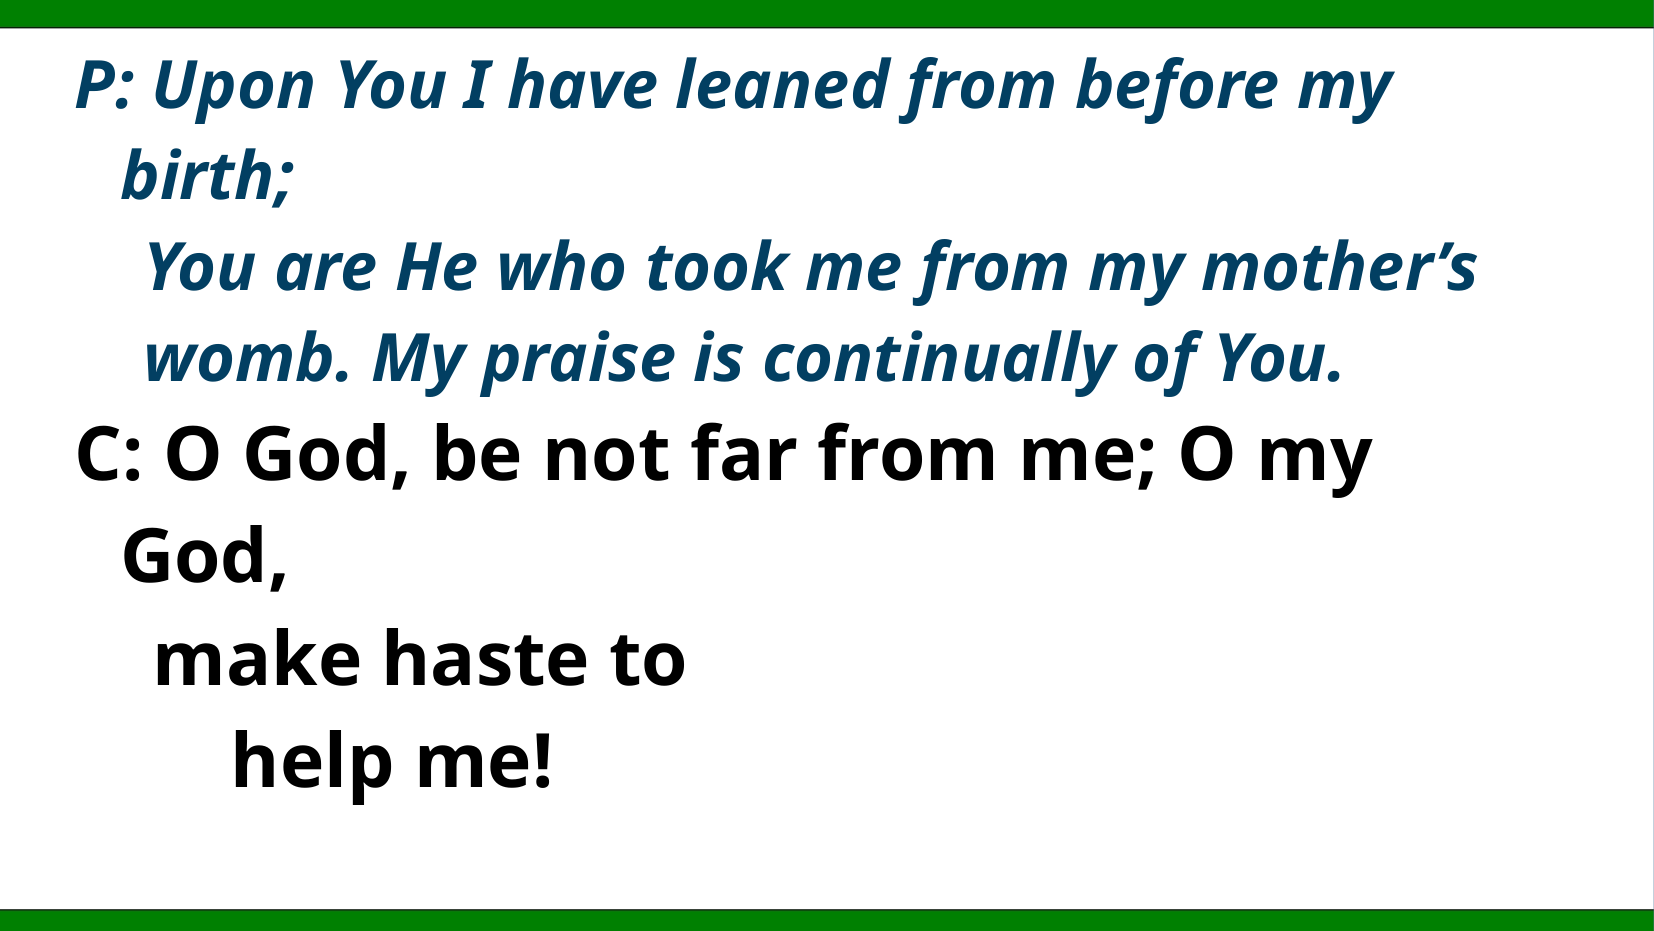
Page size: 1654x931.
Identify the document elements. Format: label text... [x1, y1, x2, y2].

text_box P: Upon You I have leaned from before my birth; You are He who took me from my mother’s womb. My praise is continually of You. C: O God, be not far from me; O my God, make haste to help me! [60, 30, 1576, 611]
picture [0, 0, 1654, 931]
